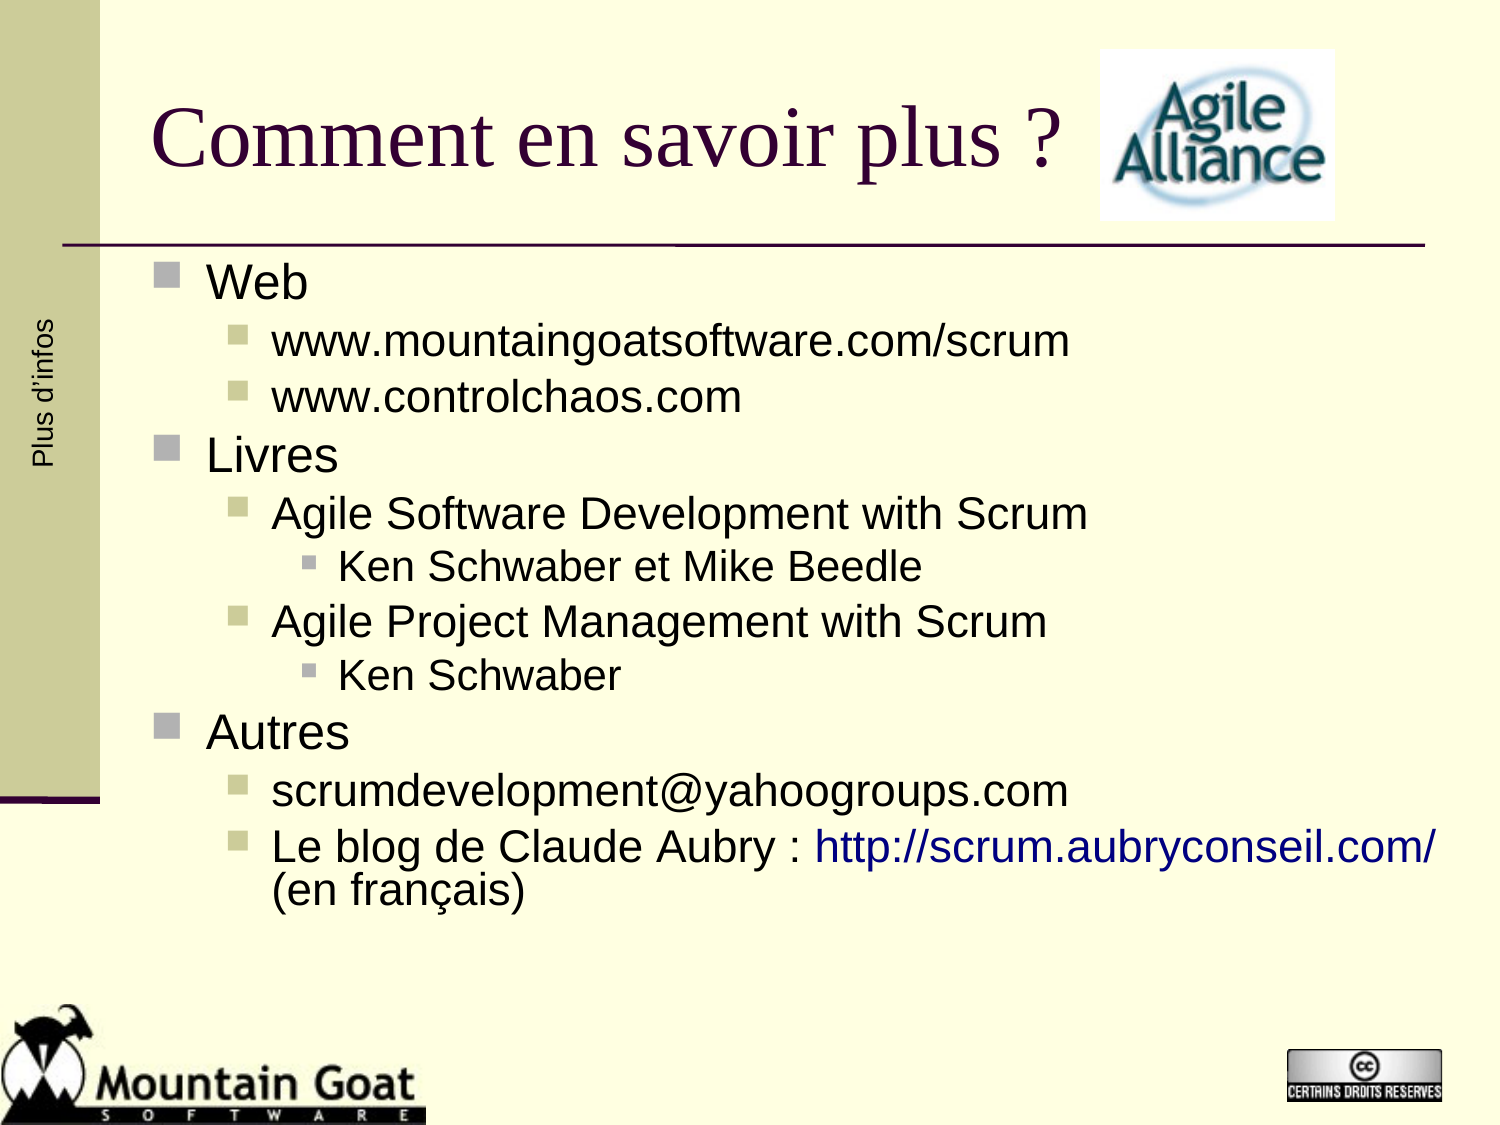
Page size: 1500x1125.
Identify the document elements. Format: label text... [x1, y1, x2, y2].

picture [0, 1004, 426, 1125]
picture [1287, 1049, 1443, 1102]
title Comment en savoir plus ? [150, 26, 1425, 252]
chart [1100, 50, 1335, 221]
text_box Plus d’infos [0, 0, 88, 788]
list Web www.mountaingoatsoftware.com/scrum www.controlchaos.com Livres Agile Software Development with Scrum Ken Schwaber et Mike Beedle Agile Project Management with Scrum Ken Schwaber Autres scrumdevelopment@yahoogroups.com Le blog de Claude Aubry : http://scrum.aubryconseil.com/ (en français) [149, 262, 1450, 1006]
